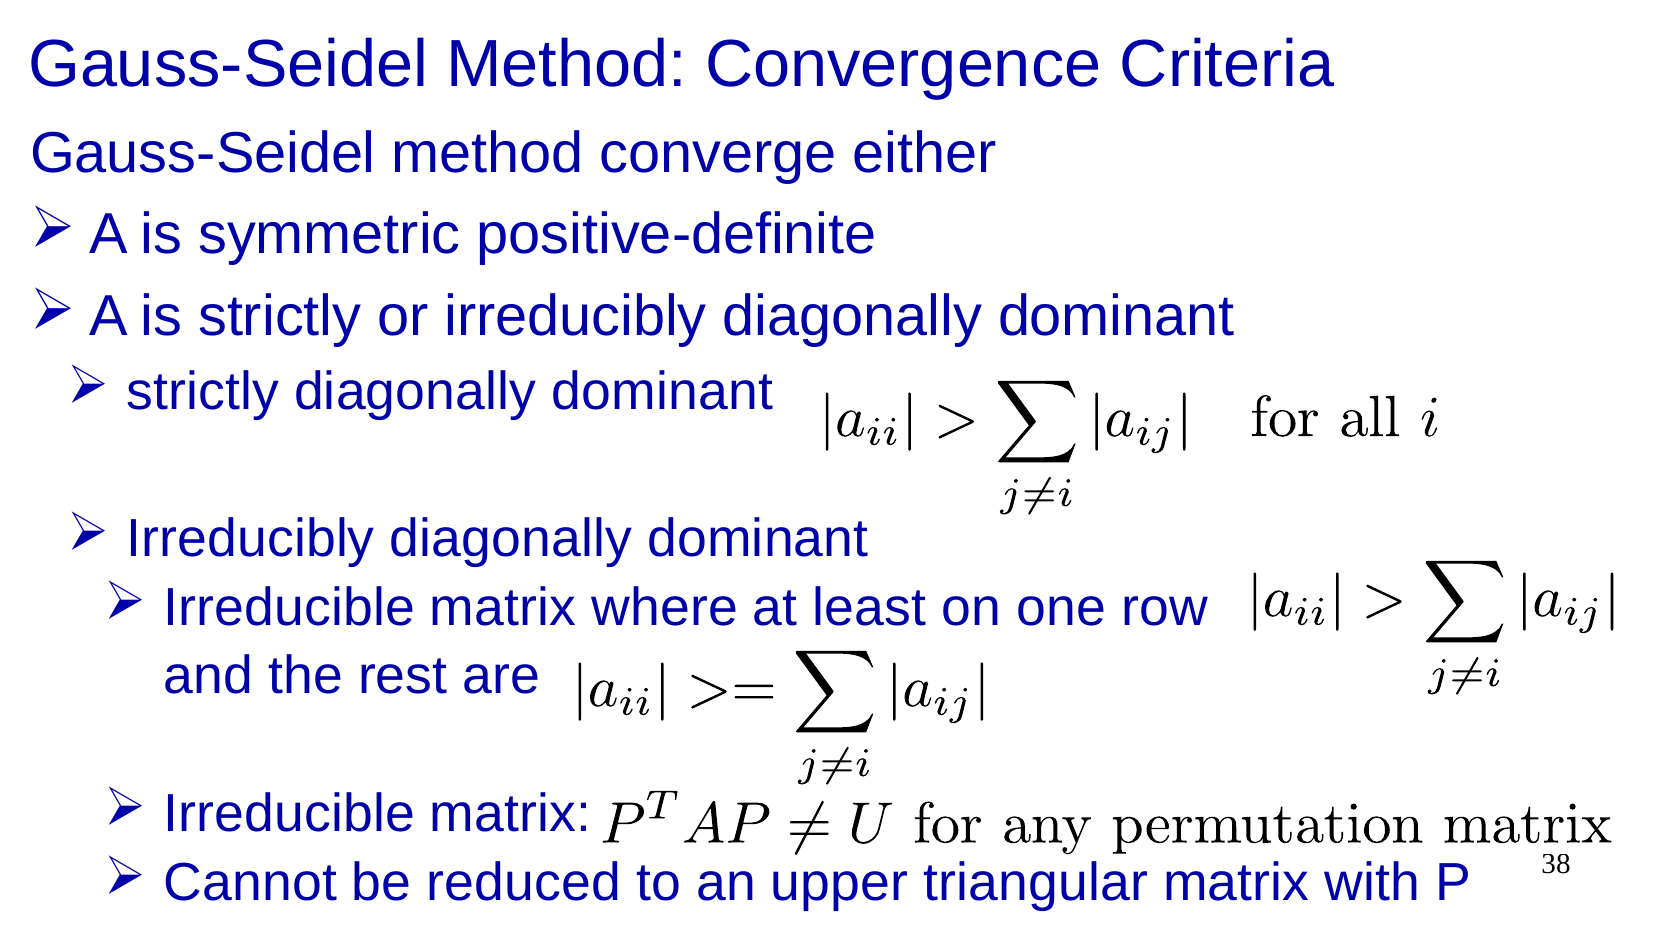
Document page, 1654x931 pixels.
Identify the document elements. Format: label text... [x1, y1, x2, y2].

title Gauss-Seidel Method: Convergence Criteria [28, 21, 1626, 106]
text_box [571, 645, 991, 785]
text_box [600, 790, 1612, 856]
list Gauss-Seidel method converge either A is symmetric positive-definite A is strictly or irreducibly diagonally dominant strictly diagonally dominant Irreducibly diagonally dominant Irreducible matrix where at least on one row and the rest are Irreducible matrix: Cannot be reduced to an upper triangular matrix with P [30, 120, 1645, 916]
text_box [818, 375, 1441, 515]
text_box [1246, 555, 1621, 695]
